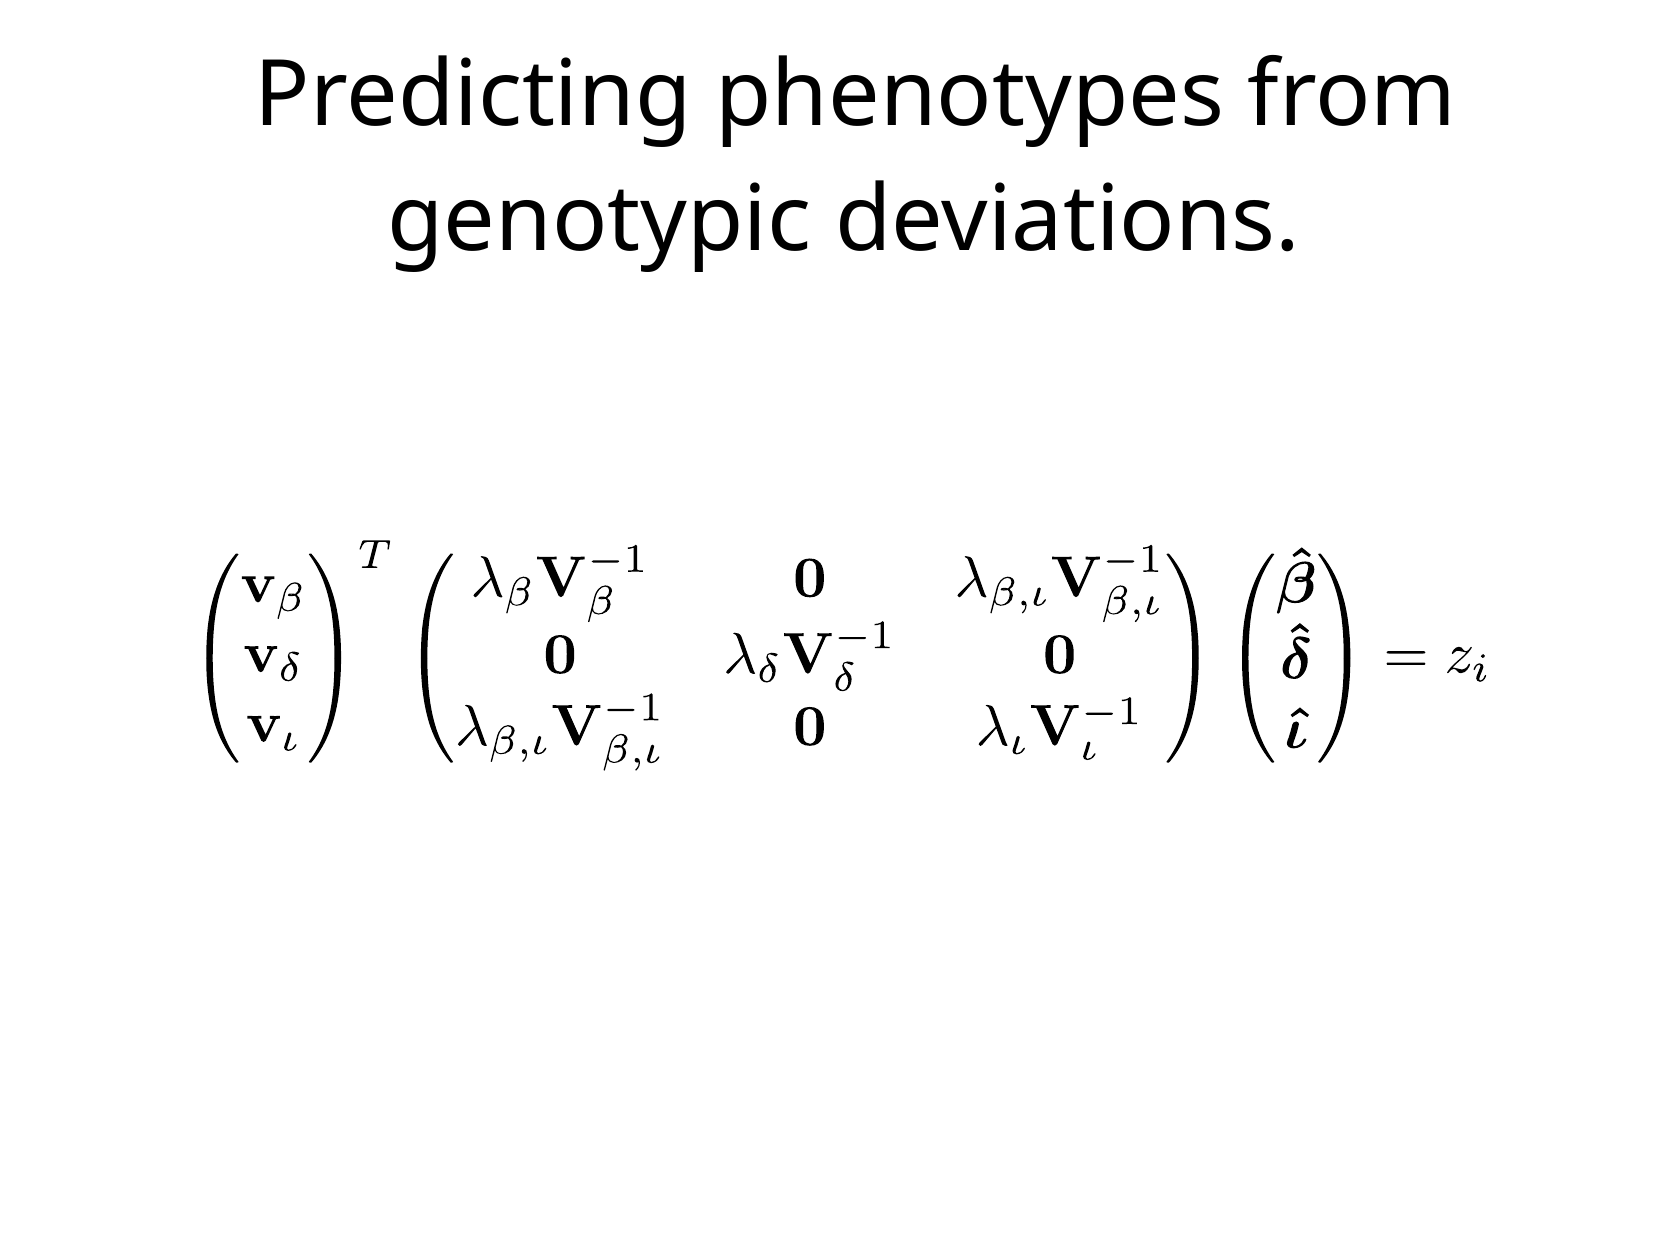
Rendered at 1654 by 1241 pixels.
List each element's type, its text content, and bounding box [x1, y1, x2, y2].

title Predicting phenotypes from genotypic deviations. [82, 49, 1571, 257]
text_box [189, 539, 1489, 771]
